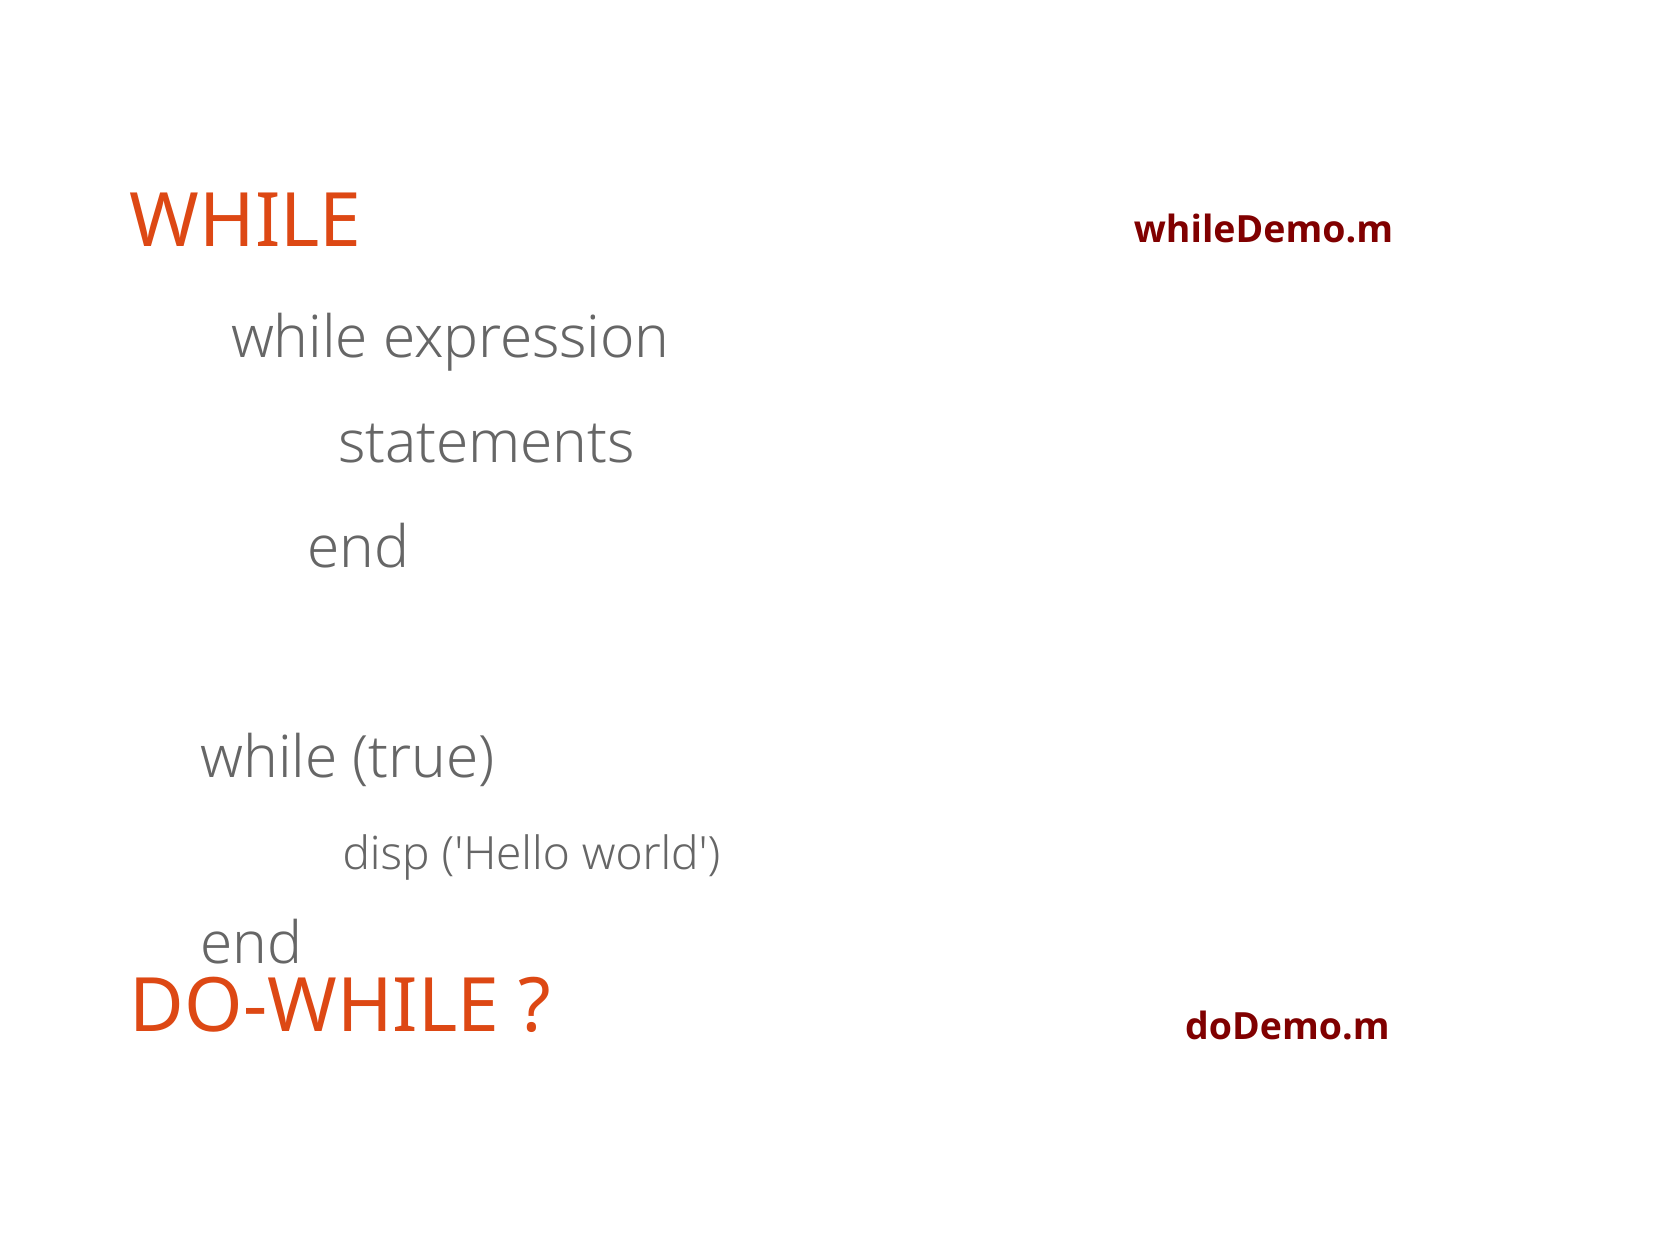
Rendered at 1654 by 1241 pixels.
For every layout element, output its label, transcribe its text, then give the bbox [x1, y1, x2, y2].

title DO-WHILE ? [129, 939, 1518, 1066]
list while expression statements end while (true) disp ('Hello world') end [129, 295, 1518, 939]
title WHILE [129, 153, 1518, 281]
text_box whileDemo.m [968, 194, 1560, 253]
text_box doDemo.m [992, 992, 1583, 1050]
